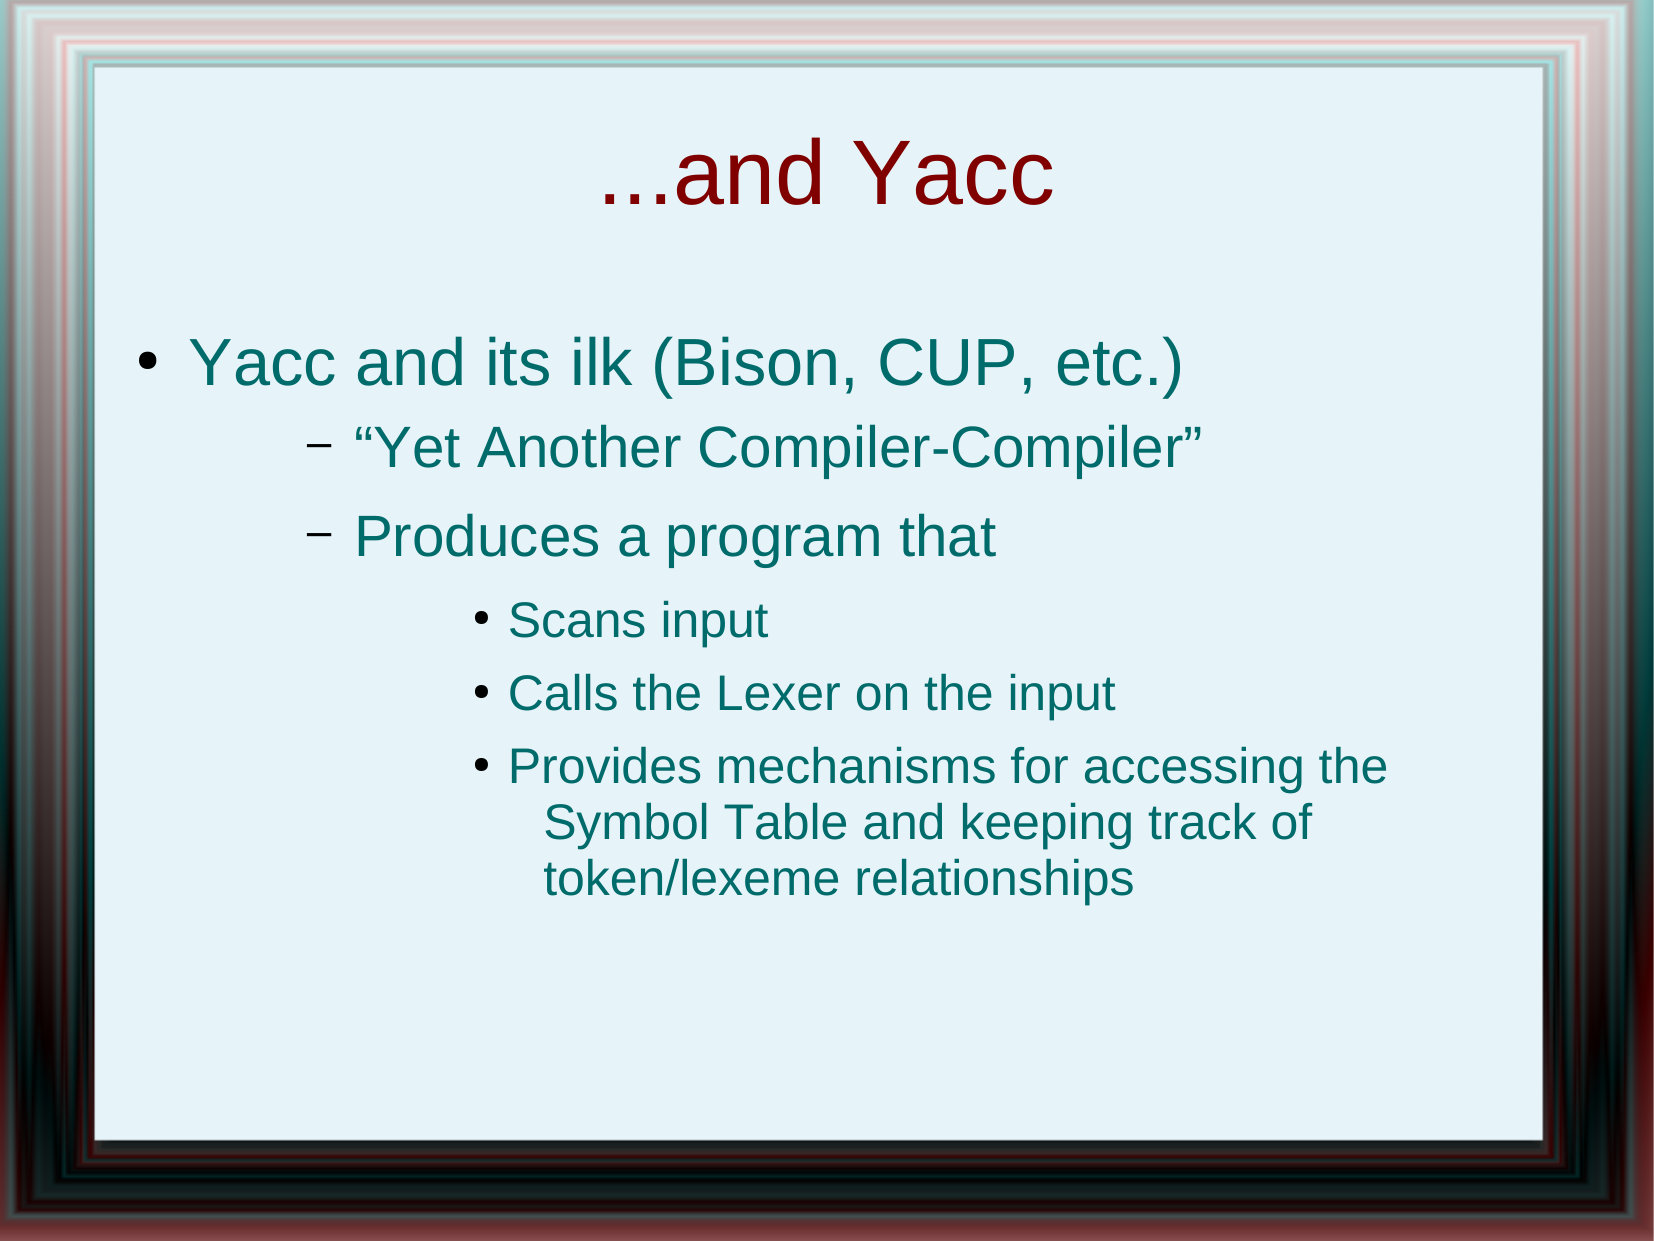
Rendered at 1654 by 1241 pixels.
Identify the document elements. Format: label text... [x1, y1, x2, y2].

picture [0, 0, 1654, 1241]
title ...and Yacc [118, 95, 1536, 250]
list Yacc and its ilk (Bison, CUP, etc.) “Yet Another Compiler-Compiler” Produces a program that Scans input Calls the Lexer on the input Provides mechanisms for accessing the Symbol Table and keeping track of token/lexeme relationships [118, 324, 1506, 1129]
